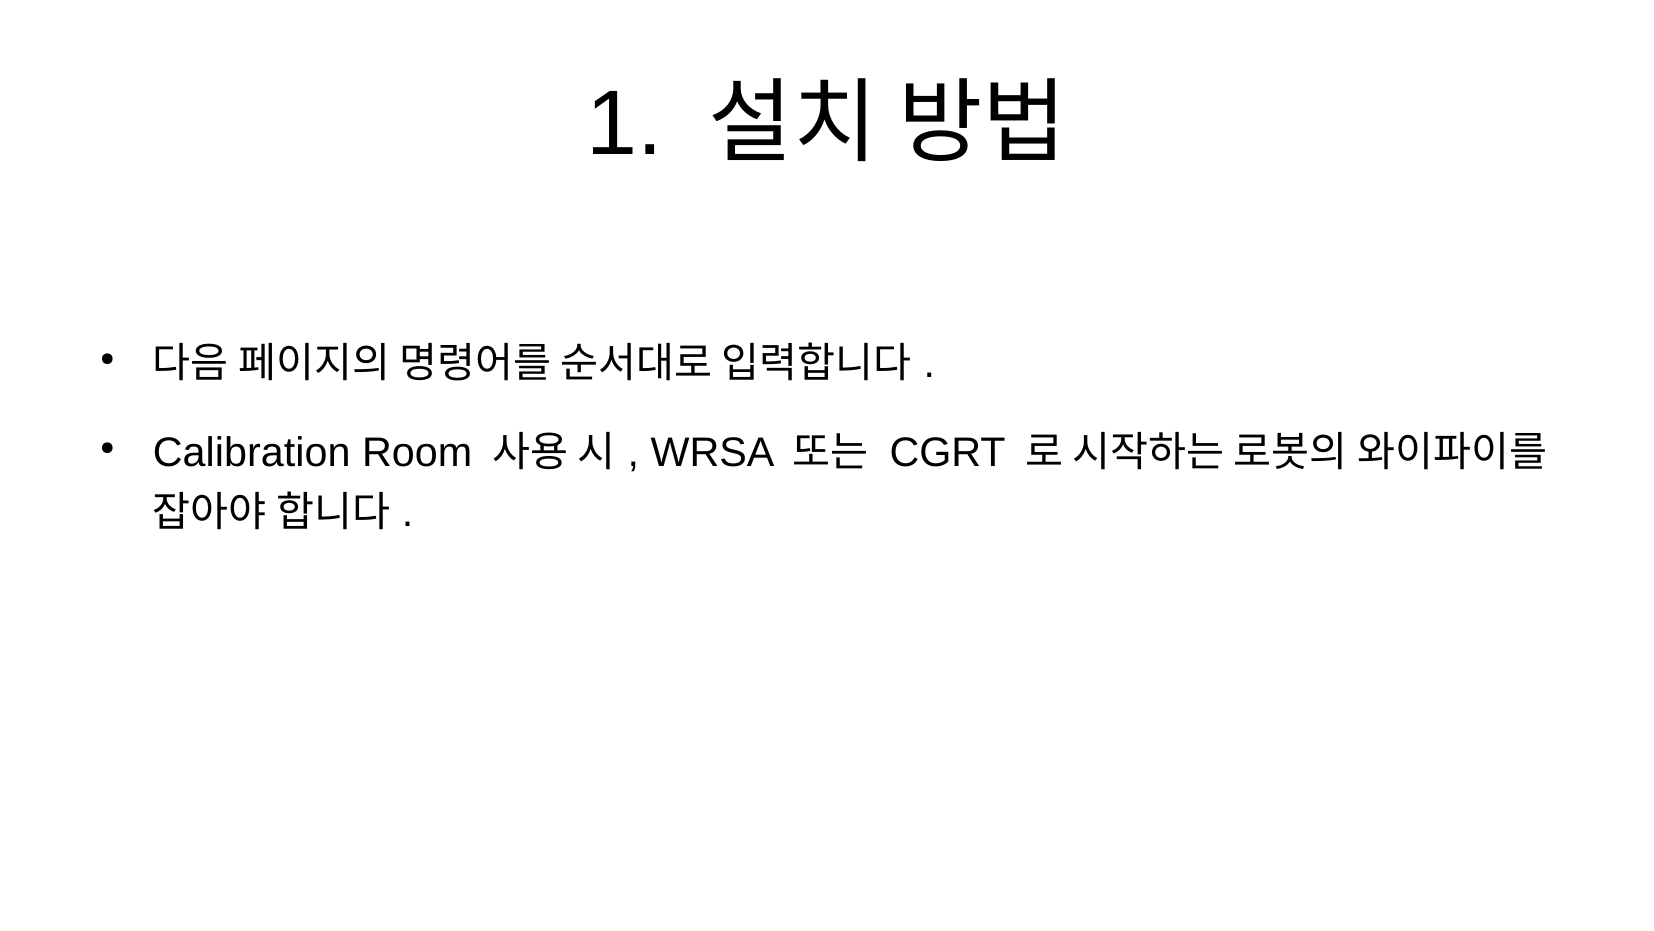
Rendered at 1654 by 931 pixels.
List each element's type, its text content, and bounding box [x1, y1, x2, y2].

title 1. 설치 방법 [82, 37, 1571, 193]
list 다음 페이지의 명령어를 순서대로 입력합니다. Calibration Room 사용 시, WRSA 또는 CGRT 로 시작하는 로봇의 와이파이를 잡아야 합니다. [82, 330, 1571, 541]
